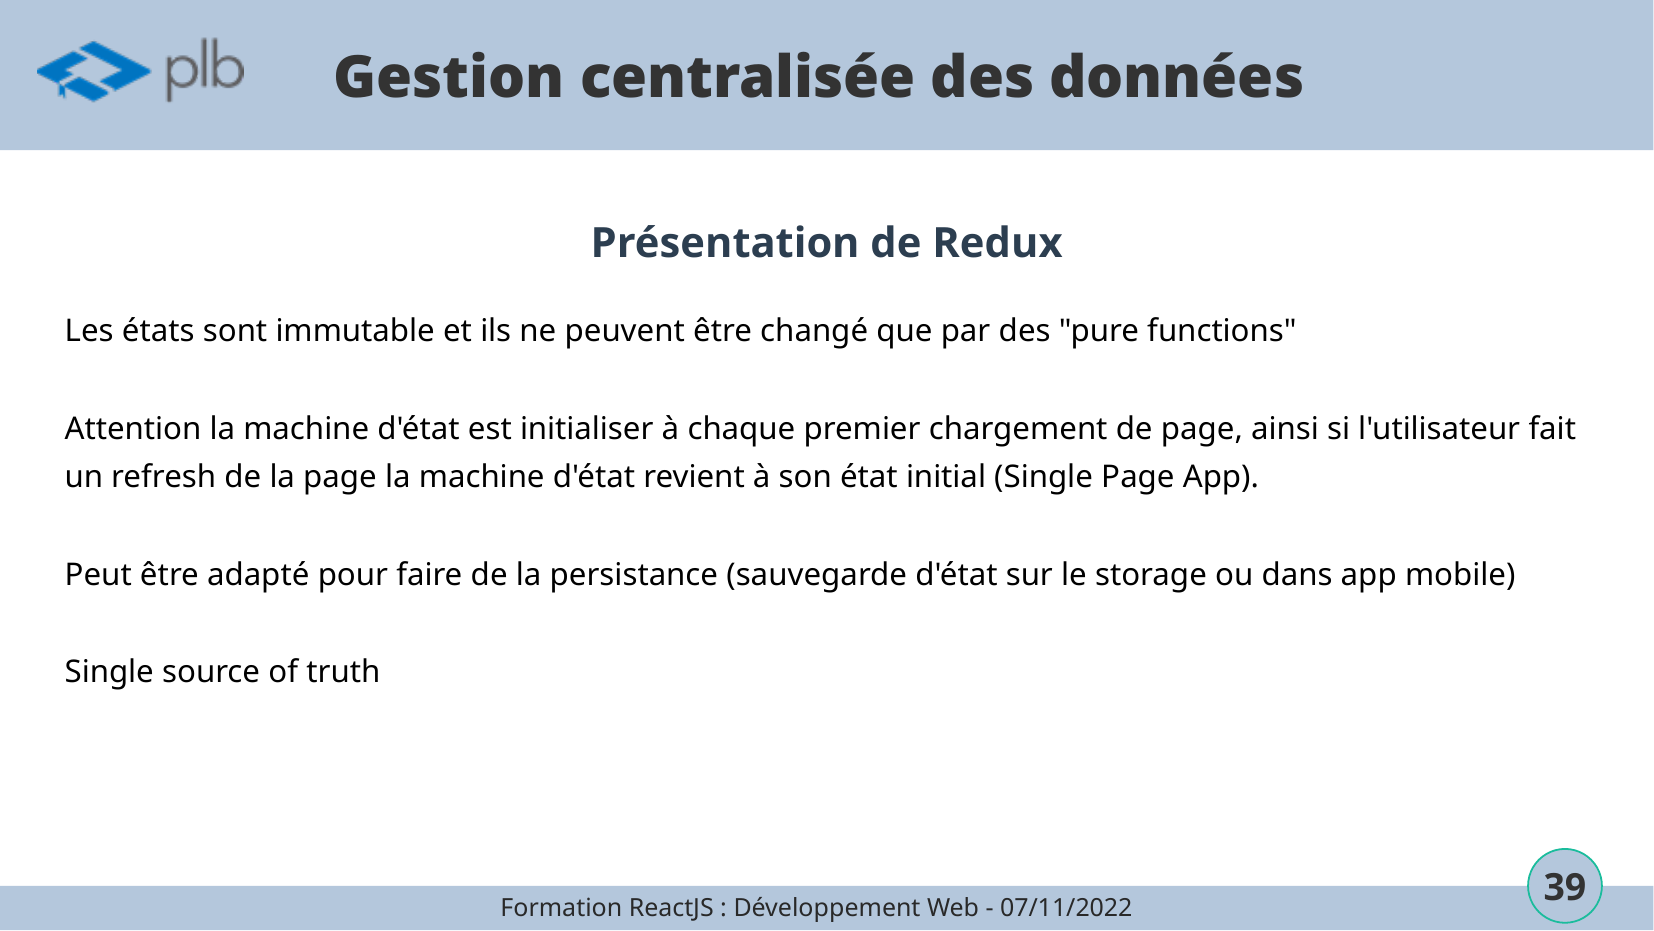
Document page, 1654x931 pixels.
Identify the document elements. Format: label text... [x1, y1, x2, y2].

picture [37, 33, 244, 113]
text_box Les états sont immutable et ils ne peuvent être changé que par des "pure functions" Attention la machine d'état est initialiser à chaque premier chargement de page, ainsi si l'utilisateur fait un refresh de la page la machine d'état revient à son état initial (Single Page App). Peut être adapté pour faire de la persistance (sauvegarde d'état sur le storage ou dans app mobile) Single source of truth [64, 302, 1618, 590]
text_box Formation ReactJS : Développement Web - 07/11/2022 [461, 888, 1173, 926]
text_box Présentation de Redux [59, 213, 1595, 255]
title Gestion centralisée des données [333, 0, 1613, 151]
